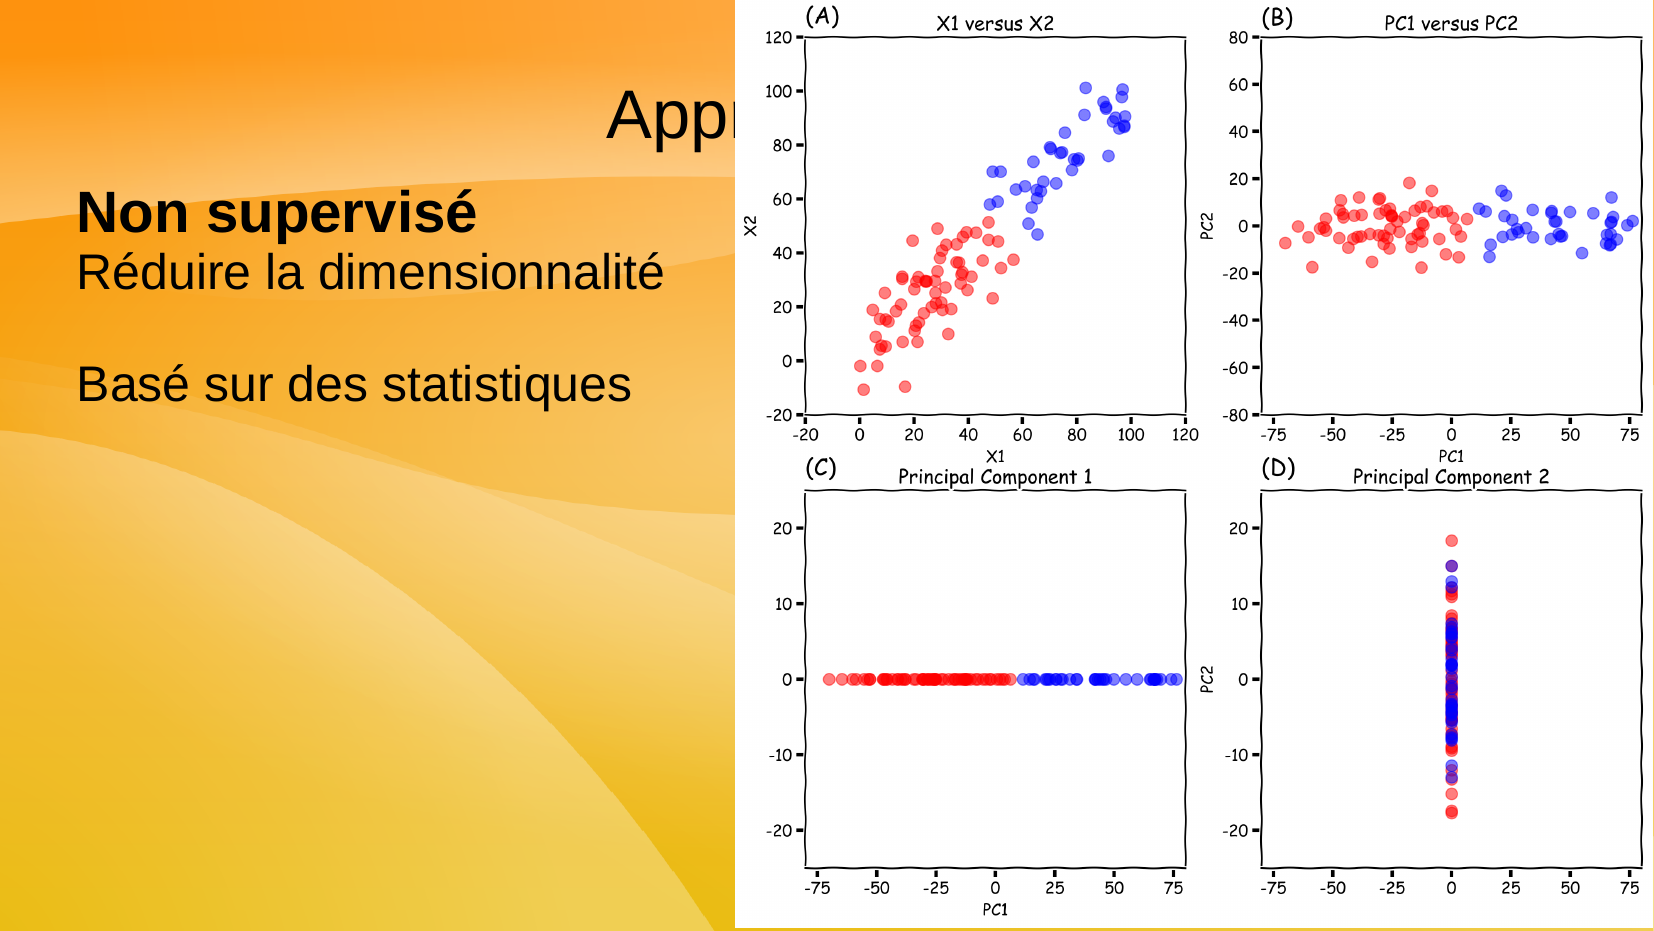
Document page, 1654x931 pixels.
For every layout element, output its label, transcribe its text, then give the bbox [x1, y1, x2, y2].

title Apprentissage [82, 37, 735, 179]
picture [0, 0, 1654, 931]
subtitle Non supervisé Réduire la dimensionnalité Basé sur des statistiques [76, 179, 735, 928]
